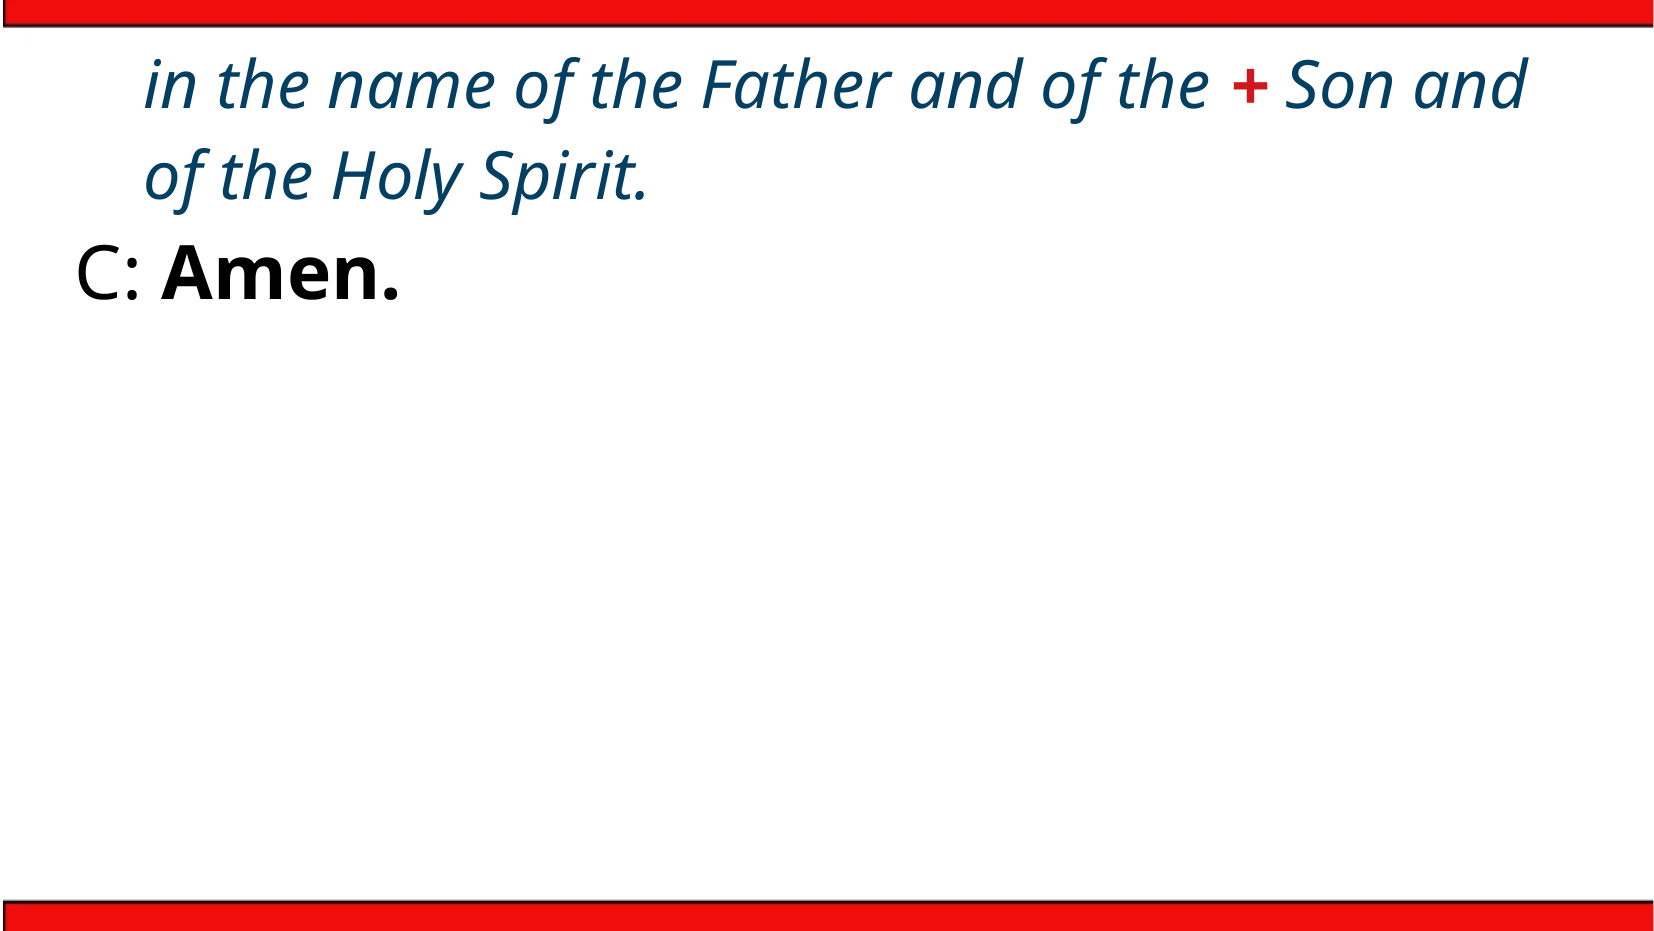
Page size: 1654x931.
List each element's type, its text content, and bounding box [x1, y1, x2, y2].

text_box in the name of the Father and of the + Son and of the Holy Spirit. C: Amen. [60, 30, 1591, 331]
picture [3, 0, 1654, 931]
